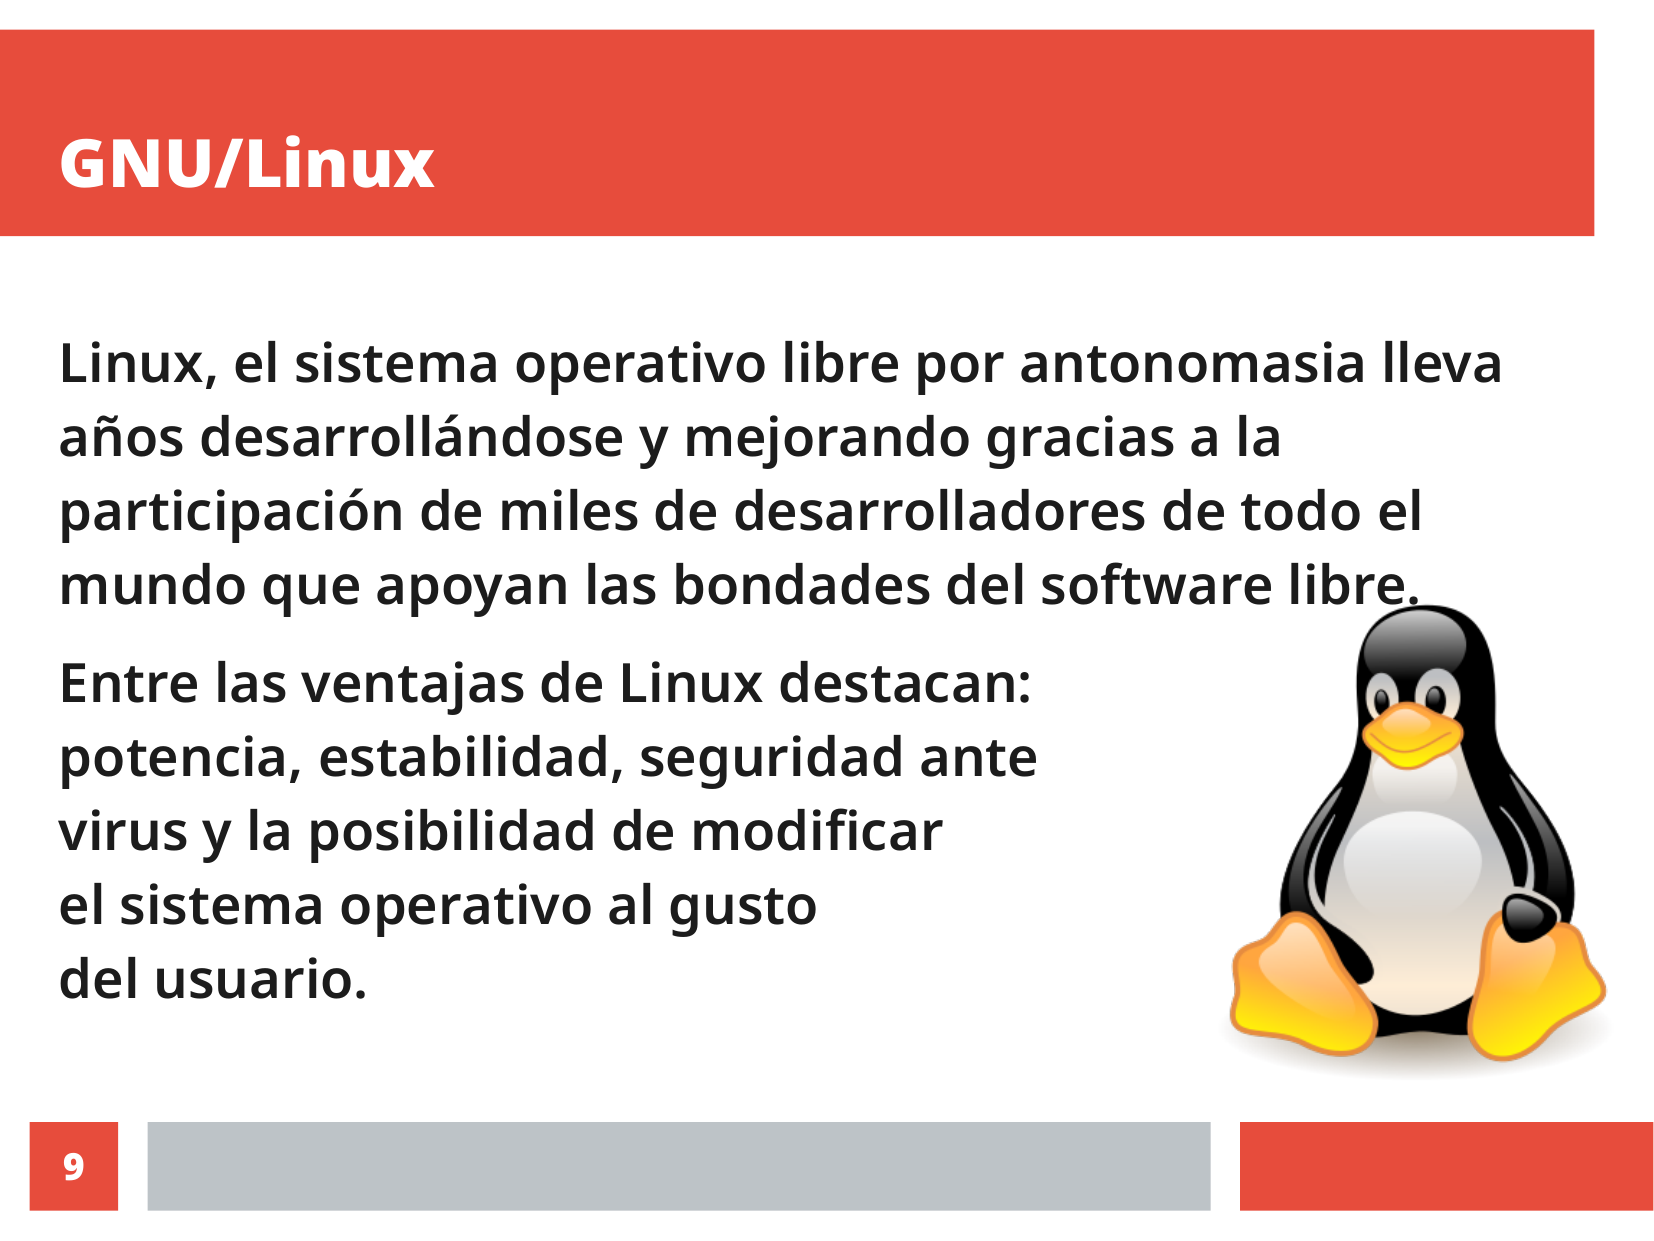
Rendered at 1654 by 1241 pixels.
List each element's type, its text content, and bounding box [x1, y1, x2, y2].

list Linux, el sistema operativo libre por antonomasia lleva años desarrollándose y mejorando gracias a la participación de miles de desarrolladores de todo el mundo que apoyan las bondades del software libre. Entre las ventajas de Linux destacan: potencia, estabilidad, seguridad ante virus y la posibilidad de modificar el sistema operativo al gusto del usuario. [59, 324, 1565, 1093]
picture [1200, 584, 1632, 1103]
title GNU/Linux [59, 59, 1595, 207]
